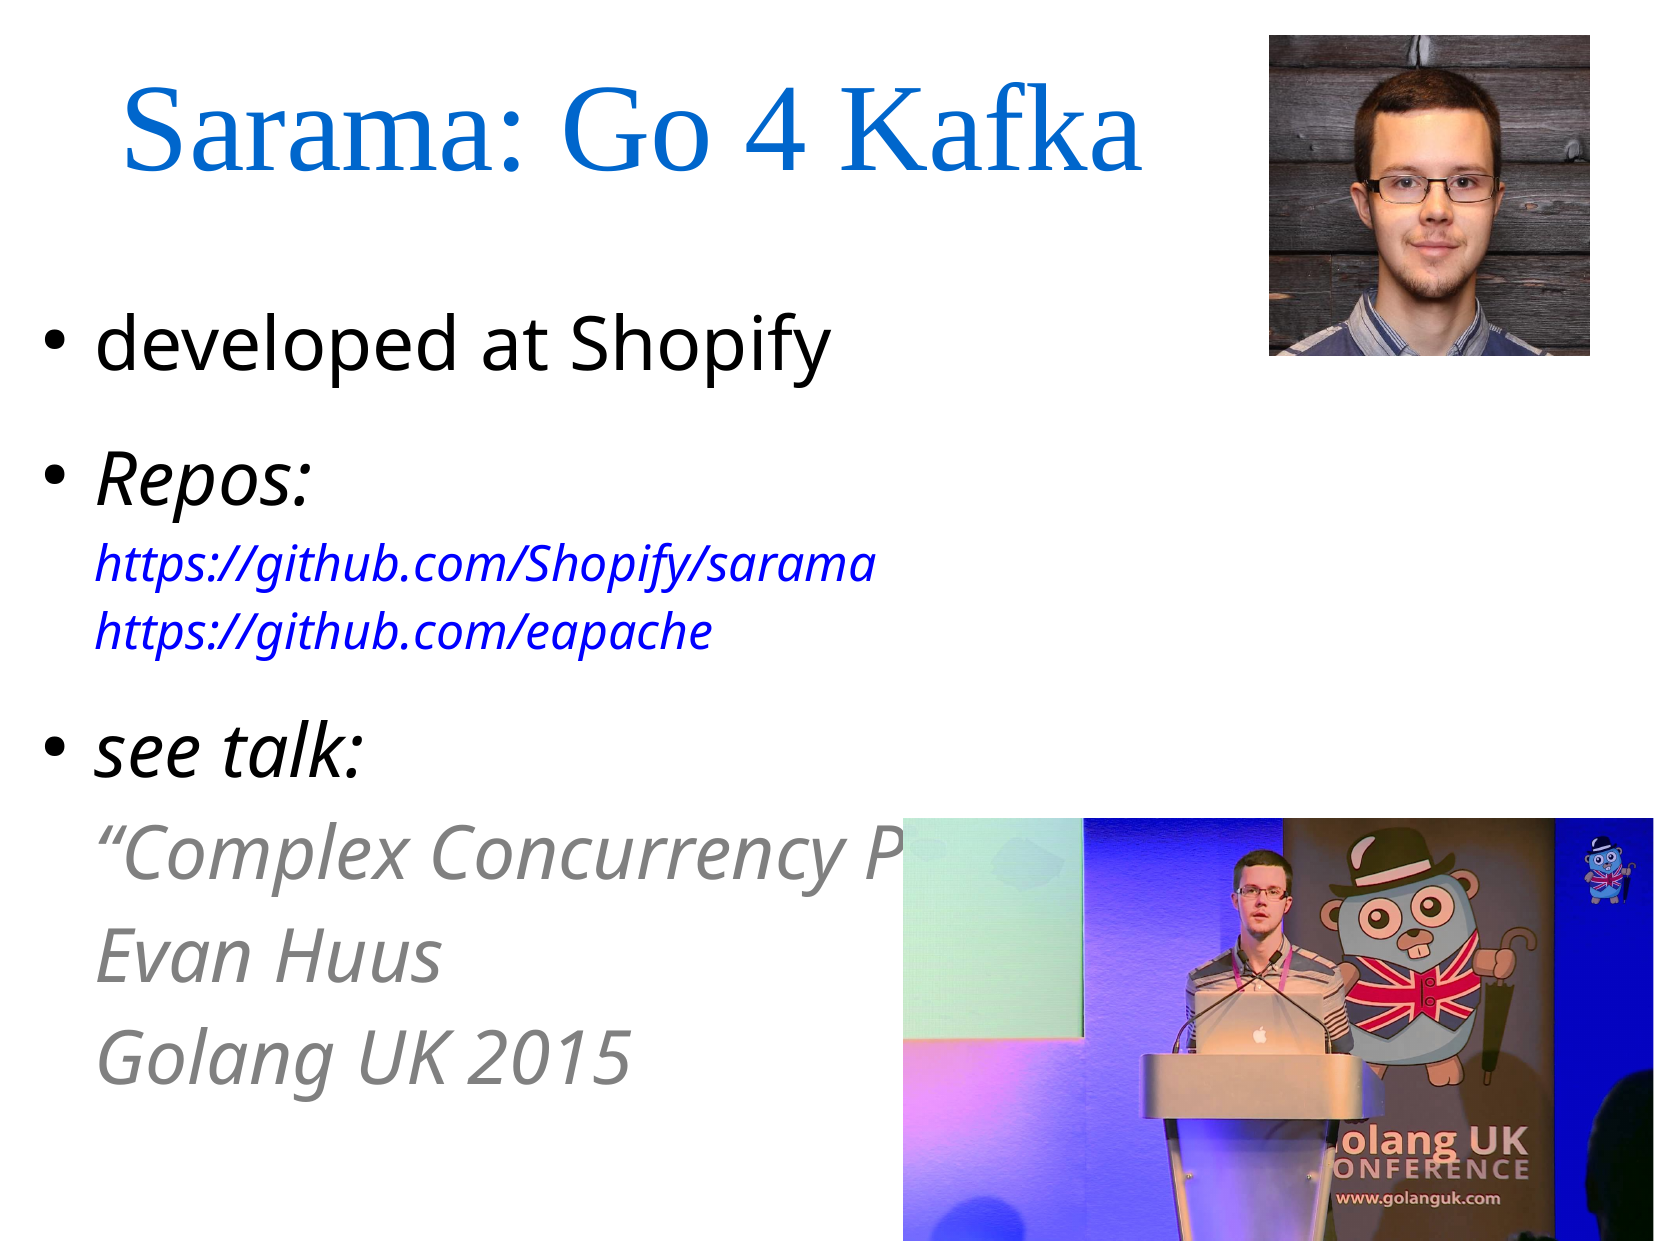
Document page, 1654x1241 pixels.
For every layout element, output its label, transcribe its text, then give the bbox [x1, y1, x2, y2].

list developed at Shopify Repos: https://github.com/Shopify/sarama https://github.com/eapache see talk: “Complex Concurrency Patterns in Go” Evan Huus Golang UK 2015 [23, 290, 1642, 1193]
title Sarama: Go 4 Kafka [82, 37, 1182, 219]
picture [1269, 35, 1590, 356]
picture [903, 818, 1654, 1241]
